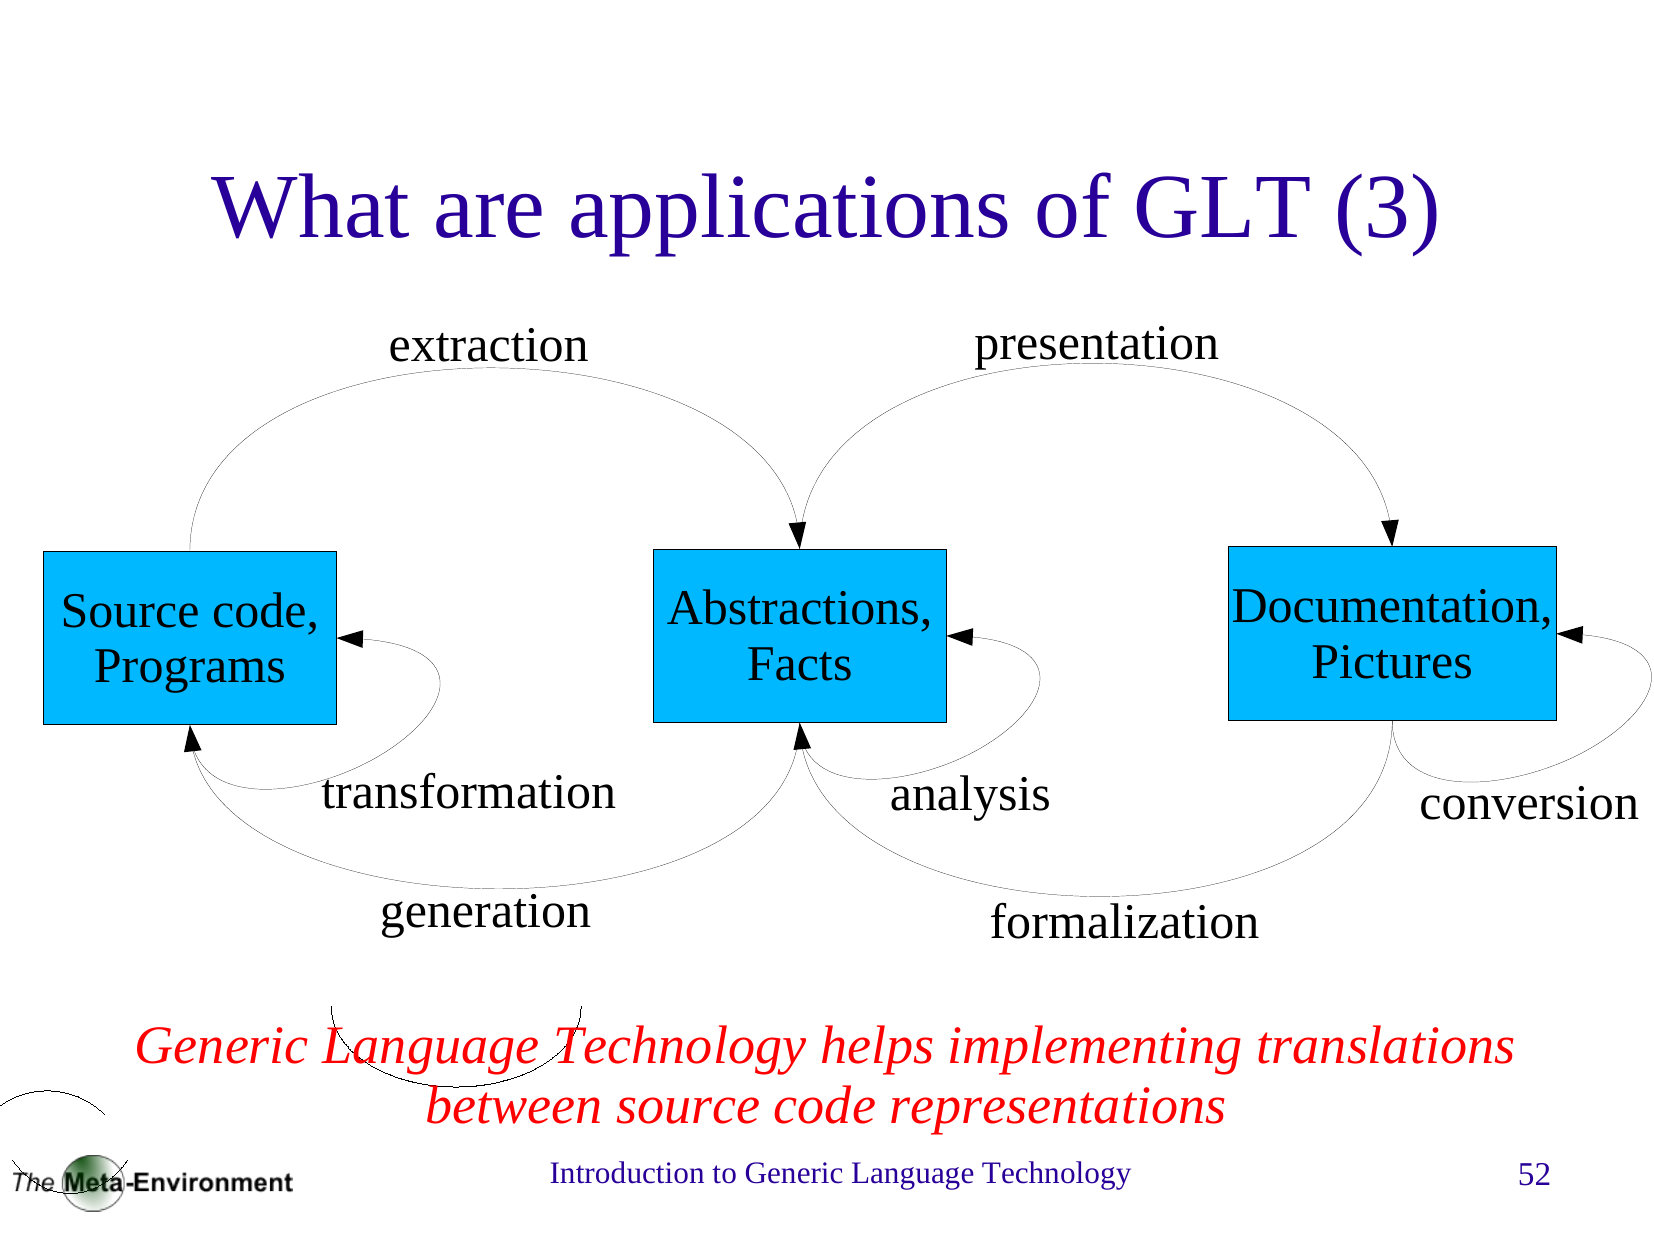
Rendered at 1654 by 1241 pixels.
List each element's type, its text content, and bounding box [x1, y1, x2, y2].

text_box conversion [1429, 774, 1523, 781]
text_box generation [379, 883, 592, 939]
text_box extraction [388, 316, 590, 373]
text_box Source code, Programs [43, 551, 337, 725]
text_box Documentation, Pictures [1228, 546, 1557, 721]
text_box conversion [1419, 774, 1640, 831]
text_box analysis [889, 766, 1052, 822]
title What are applications of GLT (3) [121, 102, 1534, 311]
picture [13, 1155, 293, 1212]
text_box Generic Language Technology helps implementing translations between source code representations [134, 1015, 1532, 1136]
text_box transformation [321, 763, 616, 820]
text_box presentation [974, 314, 1220, 370]
text_box Abstractions, Facts [653, 549, 947, 723]
text_box formalization [989, 894, 1260, 950]
